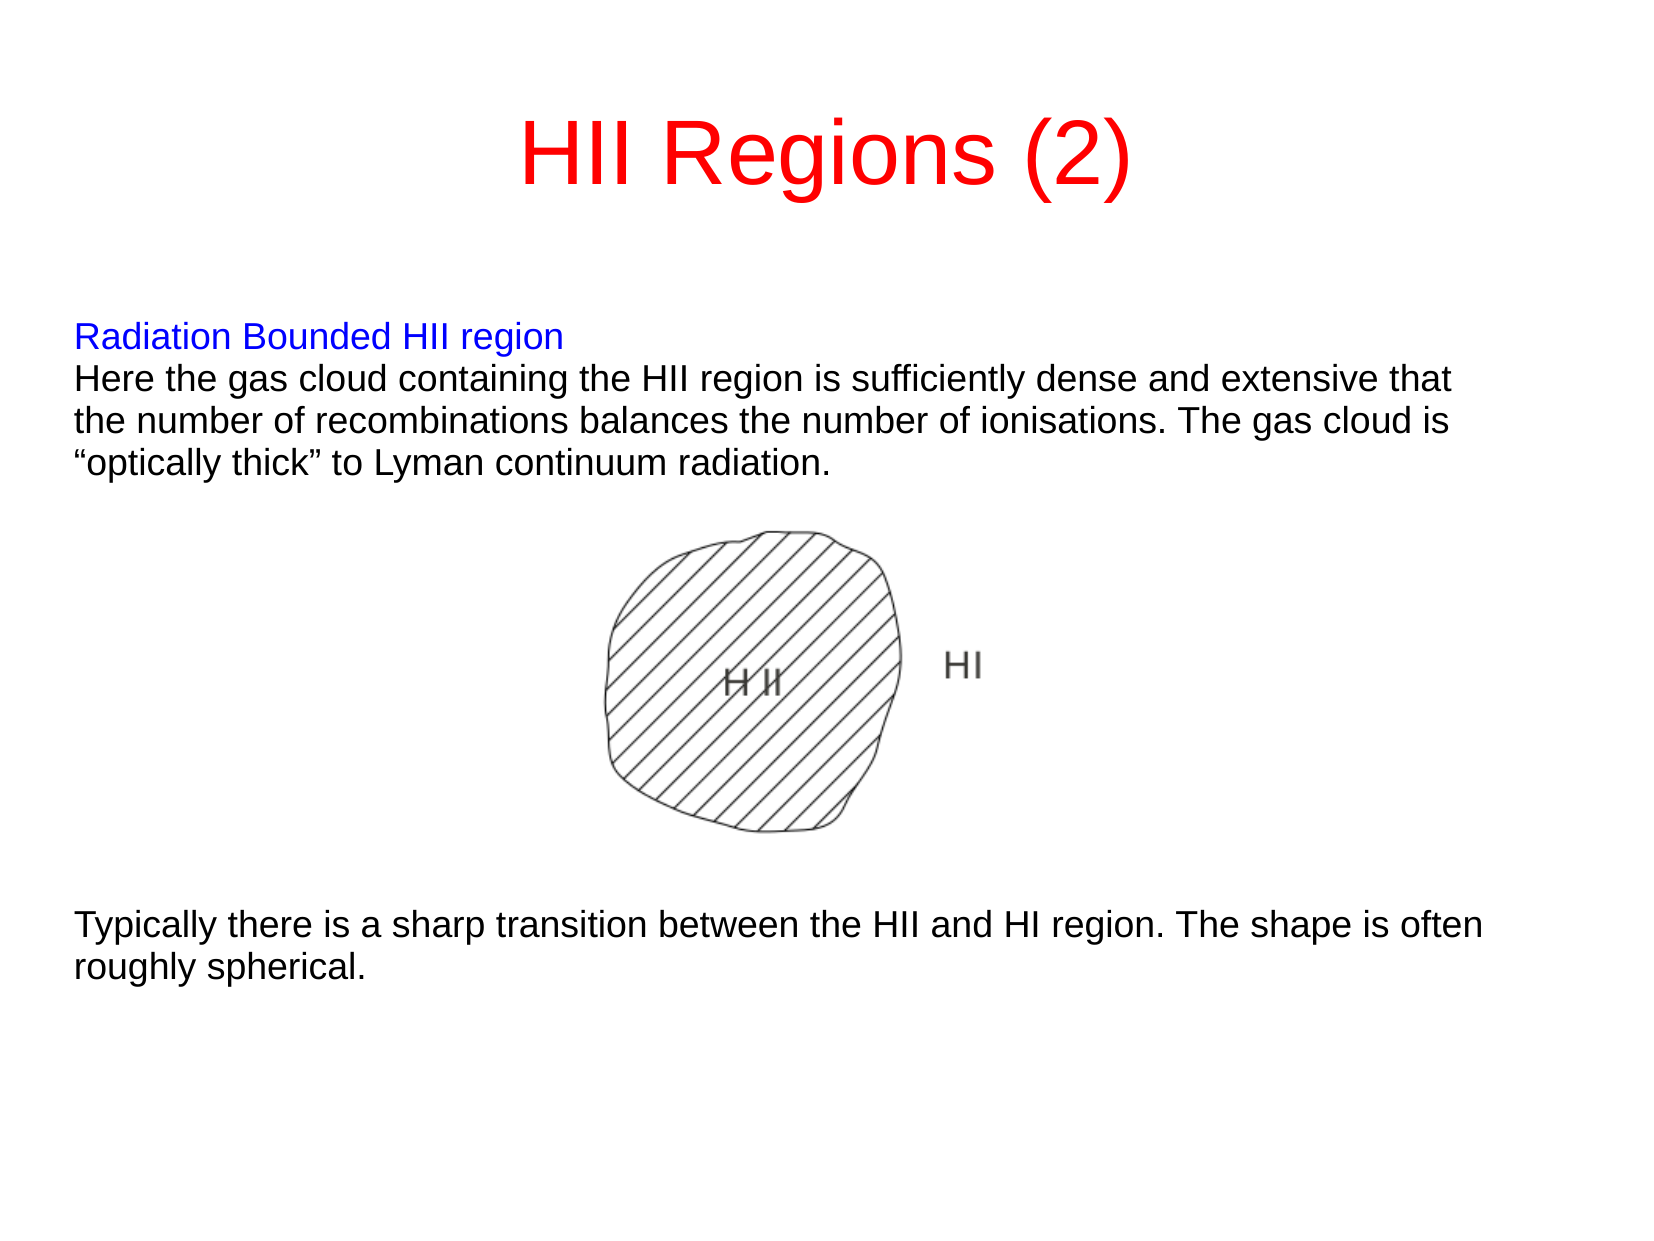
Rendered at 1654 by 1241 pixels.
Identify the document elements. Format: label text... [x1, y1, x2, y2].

title HII Regions (2) [82, 49, 1571, 257]
text_box Radiation Bounded HII region Here the gas cloud containing the HII region is sufficiently dense and extensive that the number of recombinations balances the number of ionisations. The gas cloud is “optically thick” to Lyman continuum radiation. Typically there is a sharp transition between the HII and HI region. The shape is often roughly spherical. [59, 308, 1583, 1134]
picture [580, 522, 1001, 851]
